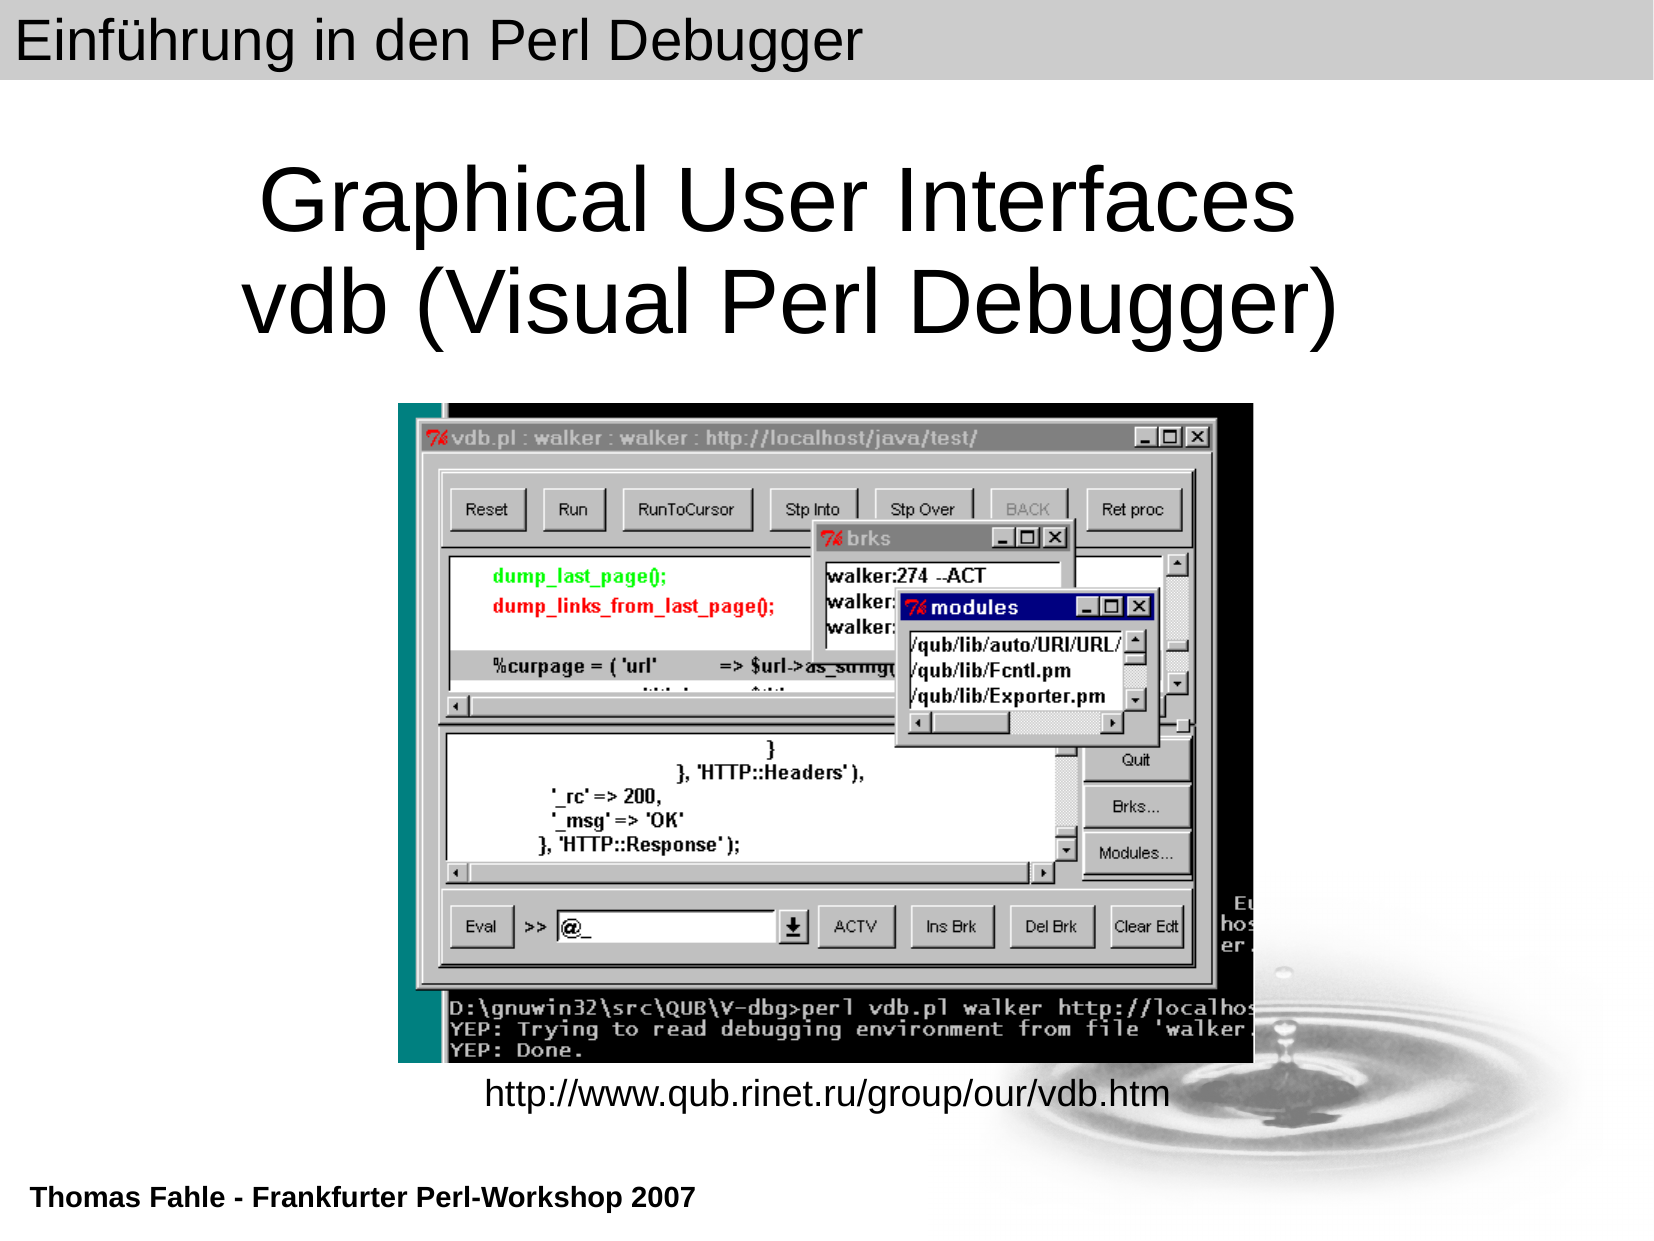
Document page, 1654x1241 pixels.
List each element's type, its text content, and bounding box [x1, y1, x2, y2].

text_box http://www.qub.rinet.ru/group/our/vdb.htm [469, 1065, 1184, 1123]
picture [0, 80, 1654, 1241]
title Graphical User Interfaces vdb (Visual Perl Debugger) [47, 148, 1536, 354]
